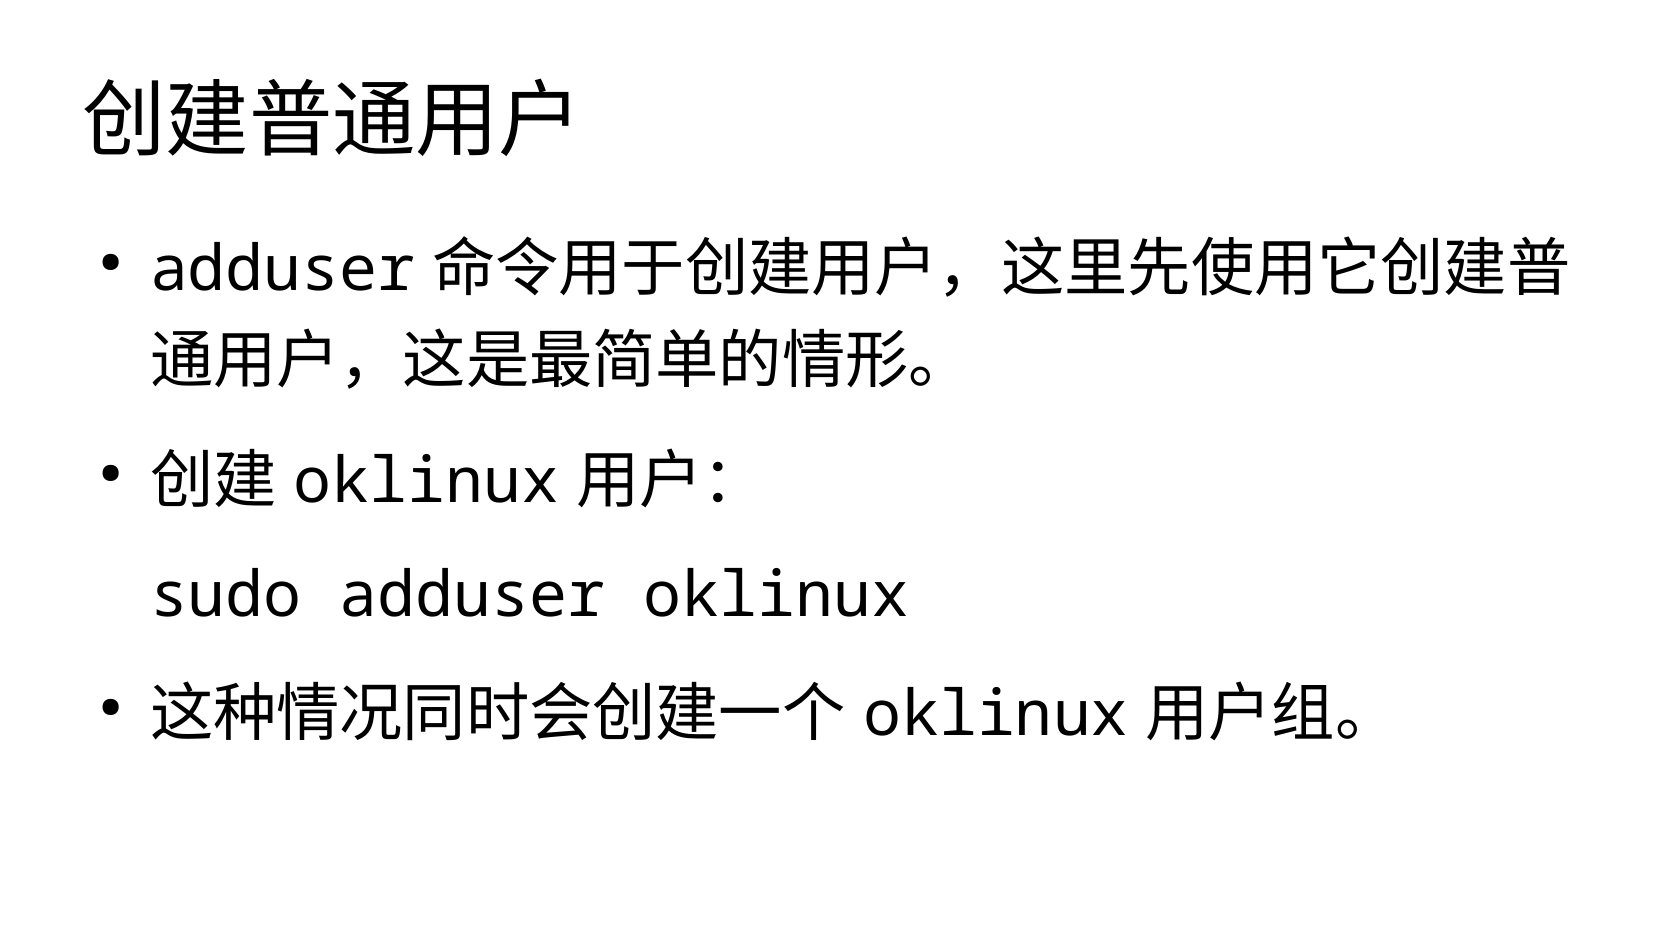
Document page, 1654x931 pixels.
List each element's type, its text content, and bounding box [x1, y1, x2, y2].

title 创建普通用户 [82, 37, 1571, 189]
list adduser命令用于创建用户，这里先使用它创建普通用户，这是最简单的情形。 创建oklinux用户： sudo adduser oklinux 这种情况同时会创建一个oklinux用户组。 [82, 217, 1571, 758]
